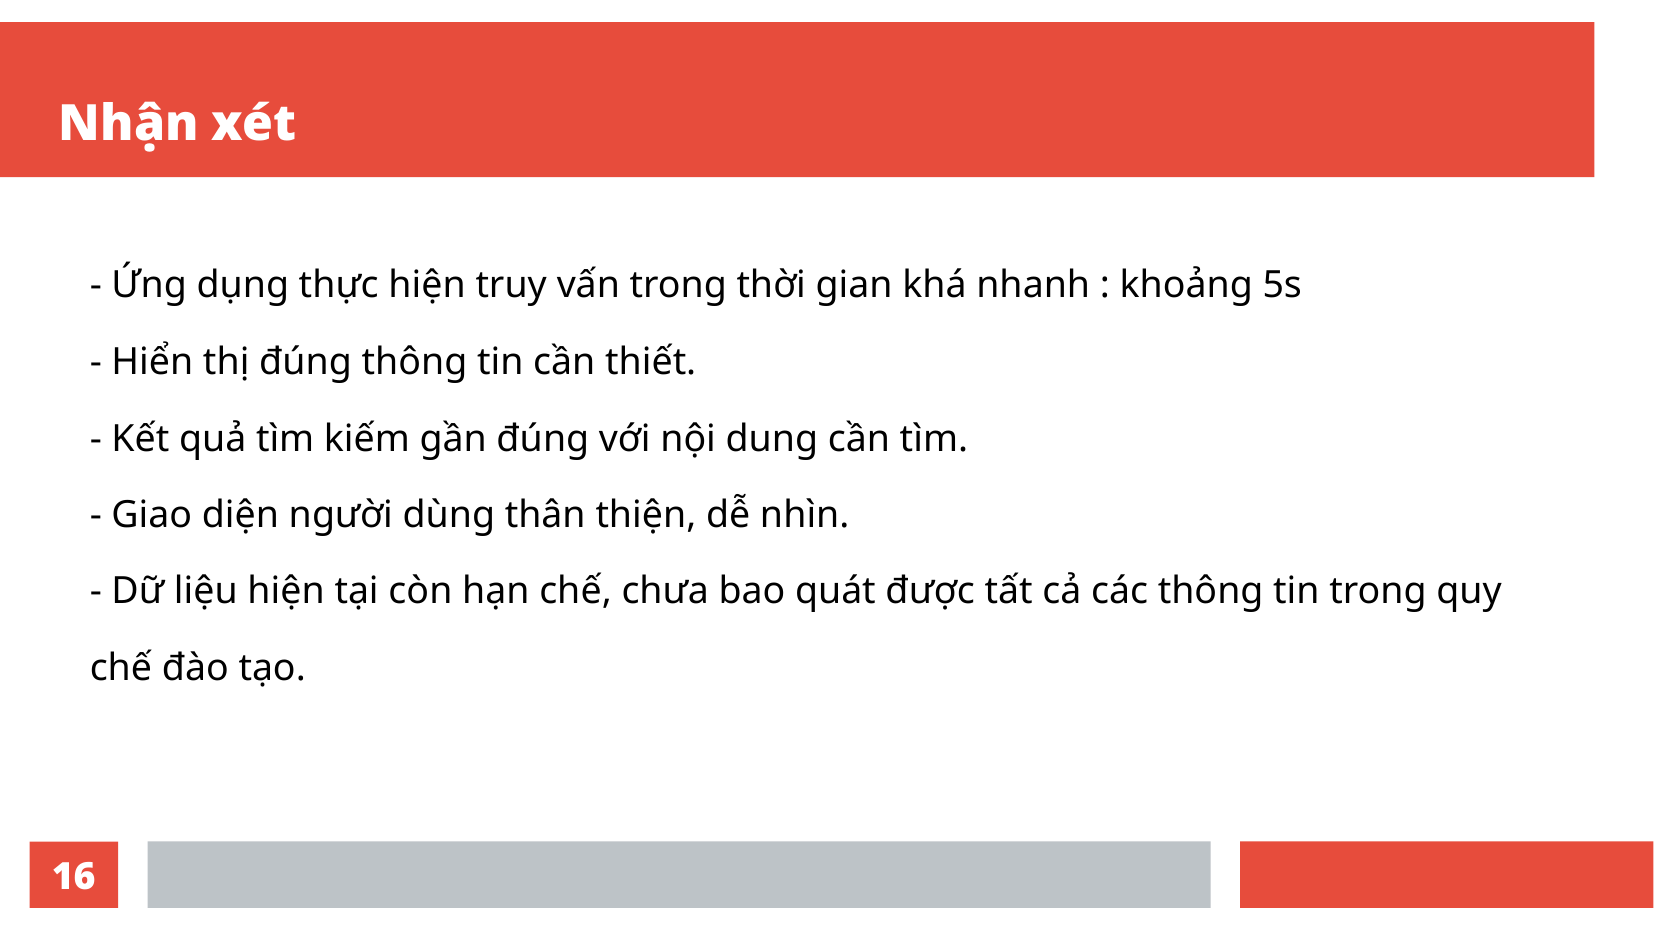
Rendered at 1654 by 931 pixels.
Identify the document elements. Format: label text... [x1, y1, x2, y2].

list [59, 243, 1565, 820]
title Nhận xét [59, 44, 1595, 156]
text_box - Ứng dụng thực hiện truy vấn trong thời gian khá nhanh : khoảng 5s - Hiển thị đúng thông tin cần thiết. - Kết quả tìm kiếm gần đúng với nội dung cần tìm. - Giao diện người dùng thân thiện, dễ nhìn. - Dữ liệu hiện tại còn hạn chế, chưa bao quát được tất cả các thông tin trong quy chế đào tạo. [75, 225, 1565, 632]
